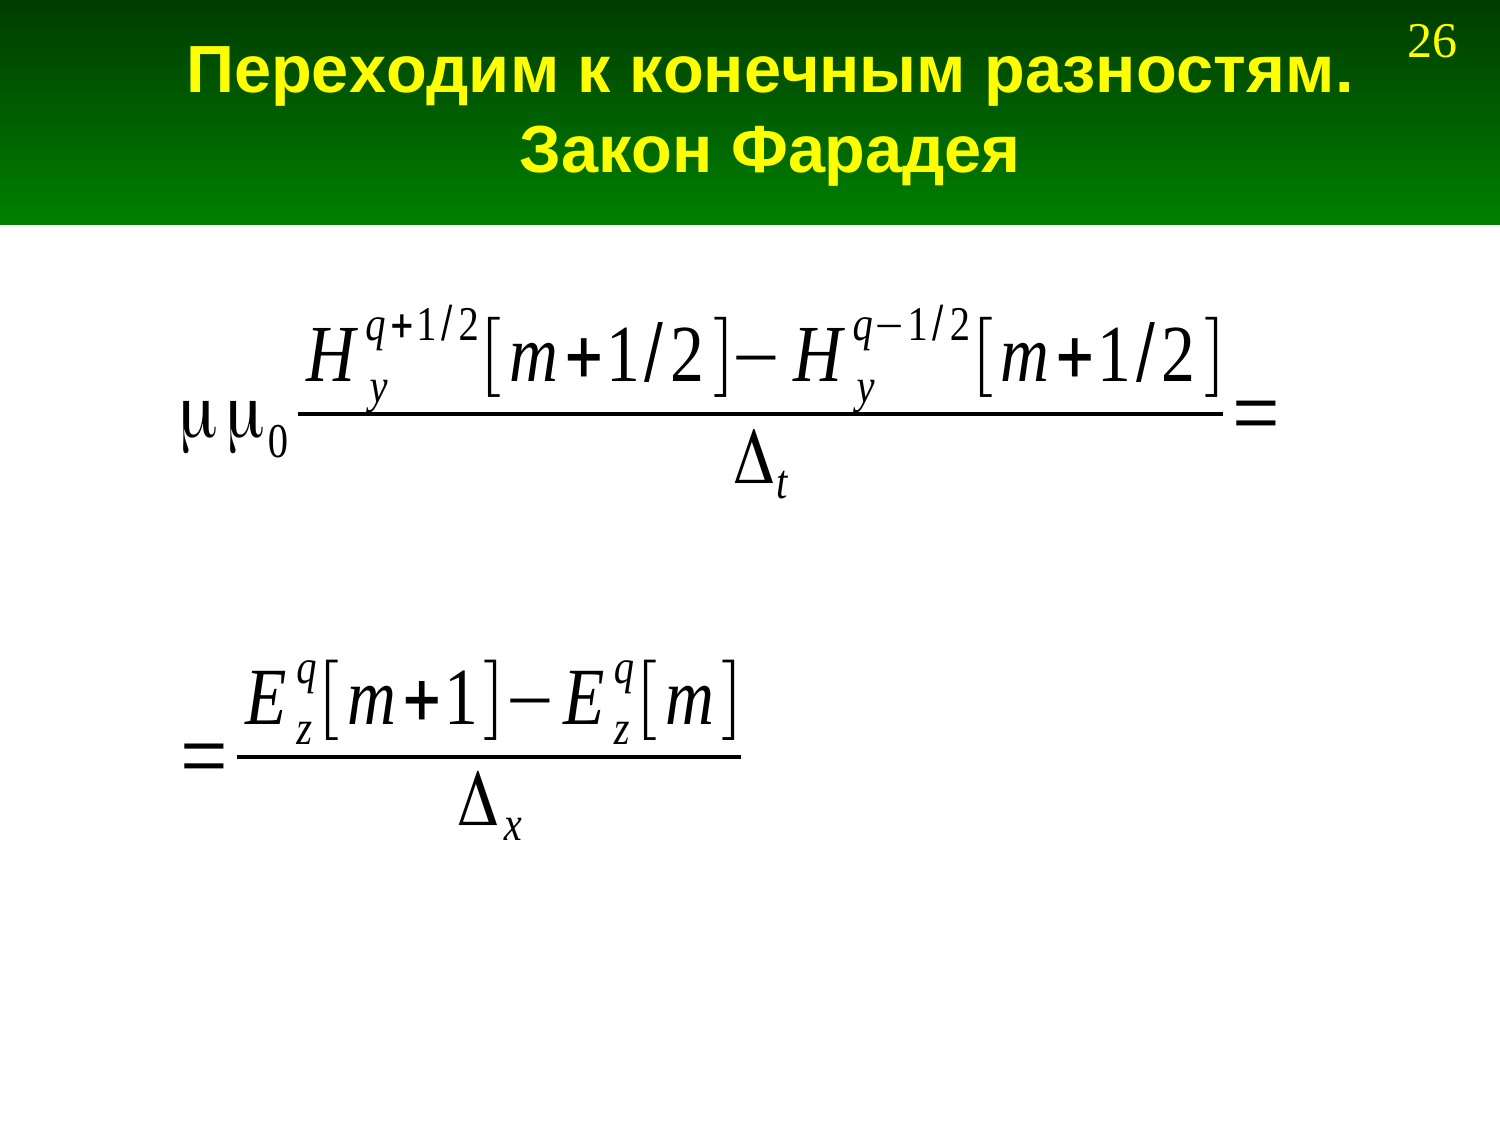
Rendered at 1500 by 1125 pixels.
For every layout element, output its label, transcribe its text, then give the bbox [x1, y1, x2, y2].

title Переходим к конечным разностям. Закон Фарадея [100, 0, 1441, 249]
chart [162, 295, 1301, 511]
chart [160, 637, 761, 854]
